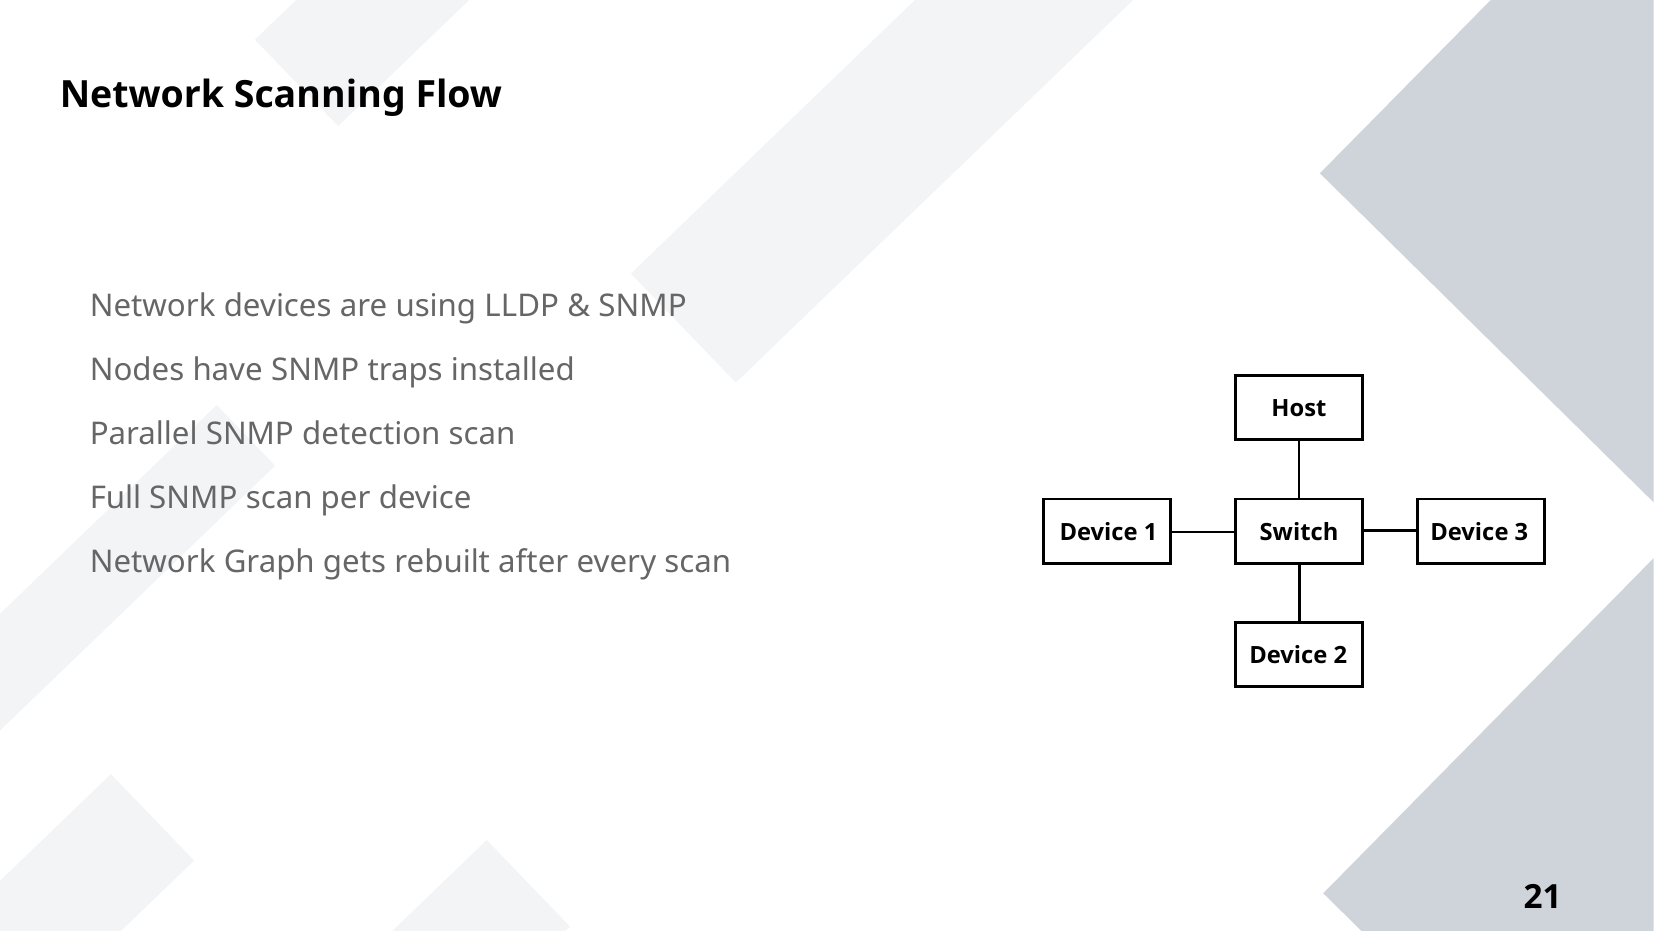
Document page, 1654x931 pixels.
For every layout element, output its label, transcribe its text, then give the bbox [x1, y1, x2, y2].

text_box [963, 195, 1636, 867]
text_box Network devices are using LLDP & SNMP Nodes have SNMP traps installed Parallel SNMP detection scan Full SNMP scan per device Network Graph gets rebuilt after every scan [75, 253, 916, 552]
text_box <number> [1508, 866, 1654, 922]
text_box Network Scanning Flow [45, 60, 788, 121]
